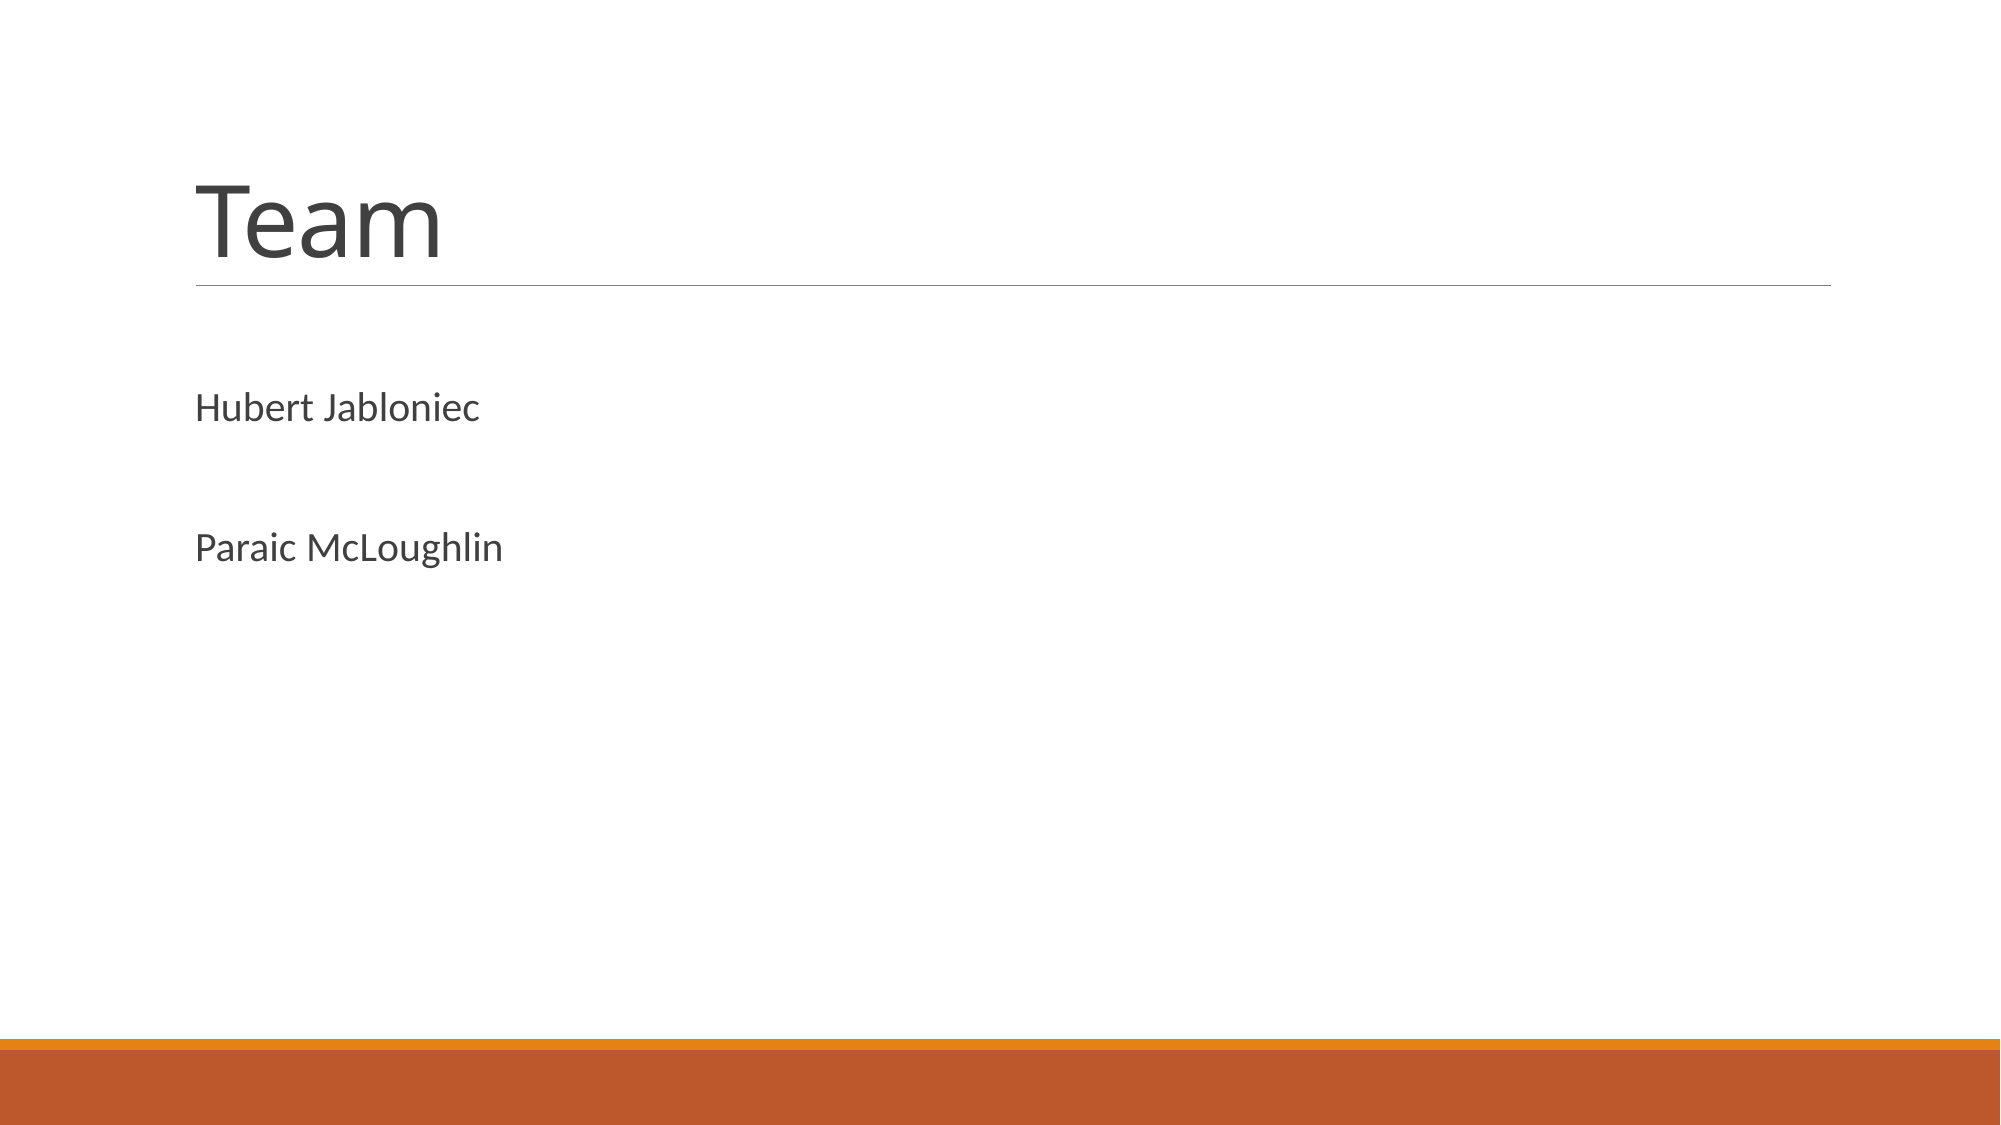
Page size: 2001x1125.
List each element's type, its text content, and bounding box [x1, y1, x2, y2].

list Hubert Jabloniec Paraic McLoughlin [180, 302, 1831, 963]
title Team [180, 47, 1831, 286]
